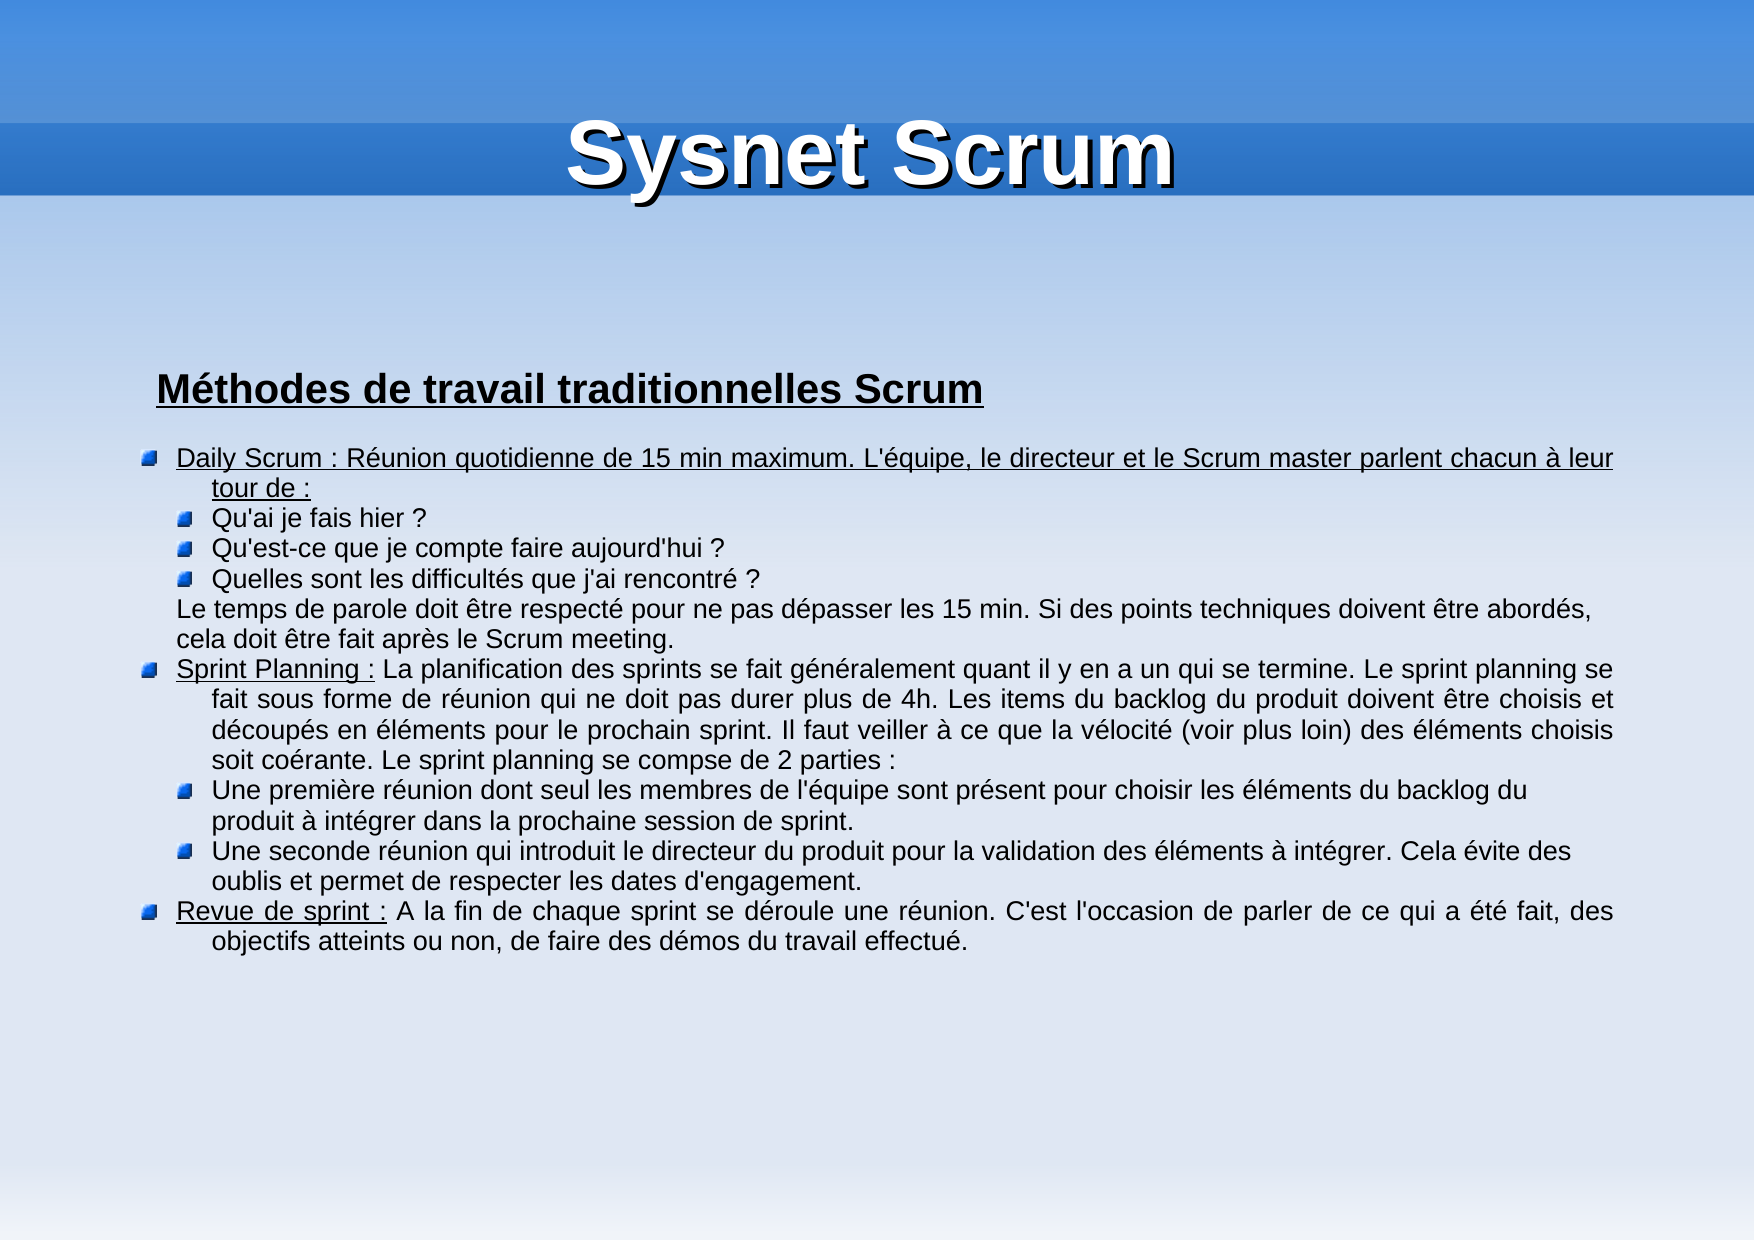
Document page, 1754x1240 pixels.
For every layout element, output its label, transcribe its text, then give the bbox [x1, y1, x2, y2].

subtitle Méthodes de travail traditionnelles Scrum Daily Scrum : Réunion quotidienne de 15 min maximum. L'équipe, le directeur et le Scrum master parlent chacun à leur tour de : Qu'ai je fais hier ? Qu'est-ce que je compte faire aujourd'hui ? Quelles sont les difficultés que j'ai rencontré ? Le temps de parole doit être respecté pour ne pas dépasser les 15 min. Si des points techniques doivent être abordés, cela doit être fait après le Scrum meeting. Sprint Planning : La planification des sprints se fait généralement quant il y en a un qui se termine. Le sprint planning se fait sous forme de réunion qui ne doit pas durer plus de 4h. Les items du backlog du produit doivent être choisis et découpés en éléments pour le prochain sprint. Il faut veiller à ce que la vélocité (voir plus loin) des éléments choisis soit coérante. Le sprint planning se compse de 2 parties : Une première réunion dont seul les membres de l'équipe sont présent pour choisir les éléments du backlog du produit à intégrer dans la prochaine session de sprint. Une seconde réunion qui introduit le directeur du produit pour la validation des éléments à intégrer. Cela évite des oublis et permet de respecter les dates d'engagement. Revue de sprint : A la fin de chaque sprint se déroule une réunion. C'est l'occasion de parler de ce qui a été fait, des objectifs atteints ou non, de faire des démos du travail effectué. [140, 328, 1614, 1055]
title Sysnet Scrum [135, 59, 1608, 247]
picture [0, 0, 1754, 1240]
